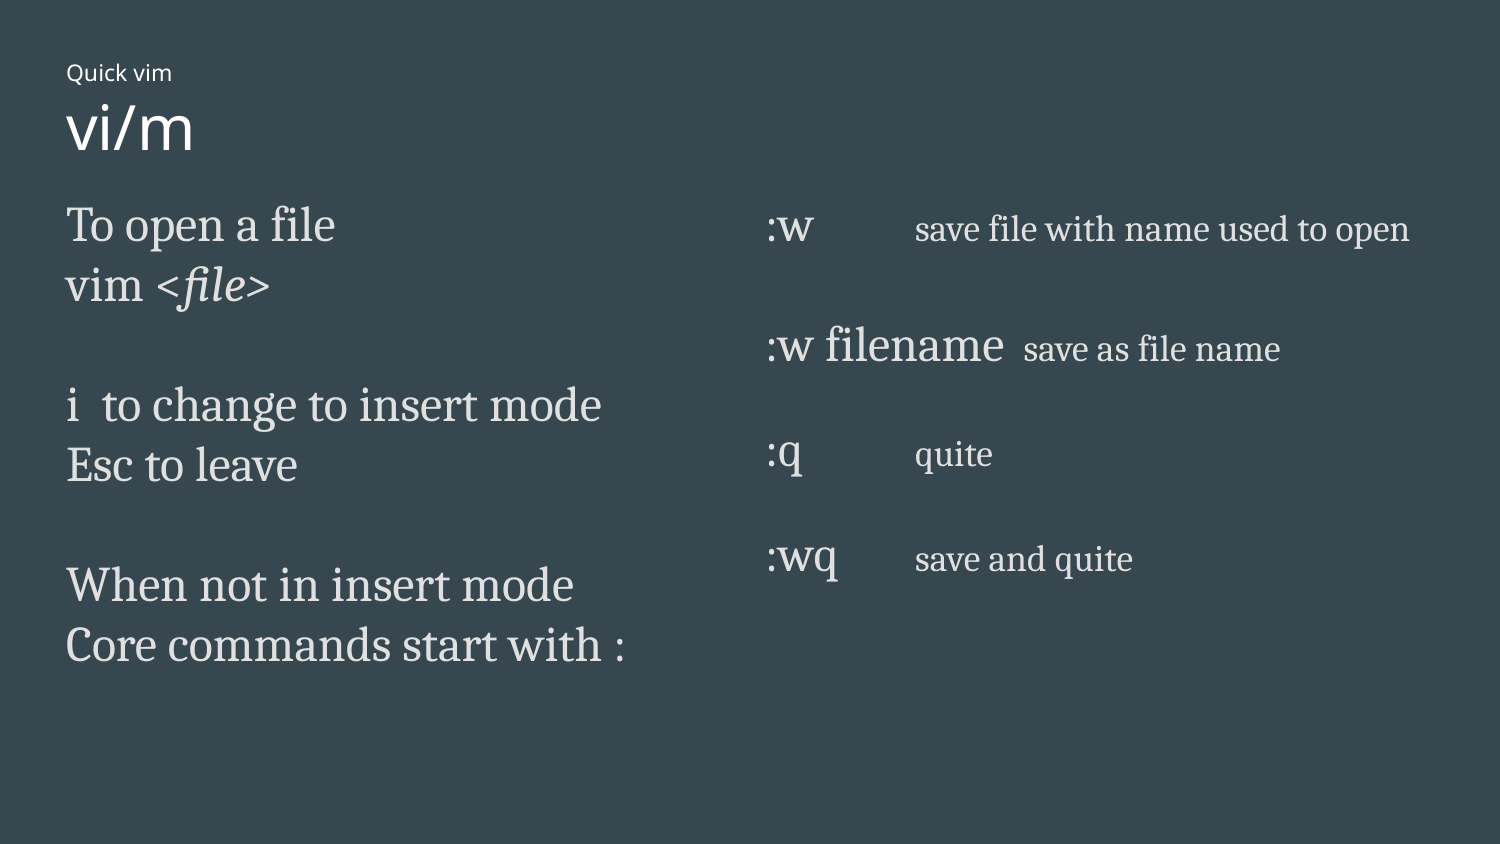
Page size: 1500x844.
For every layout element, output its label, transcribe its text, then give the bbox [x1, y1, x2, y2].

title Quick vim [51, 44, 1449, 95]
text_box To open a file vim <file> i to change to insert mode Esc to leave When not in insert mode Core commands start with : [51, 176, 749, 784]
text_box :w save file with name used to open :w filename save as file name :q quite :wq save and quite [749, 176, 1449, 784]
title vi/m [51, 95, 1449, 167]
